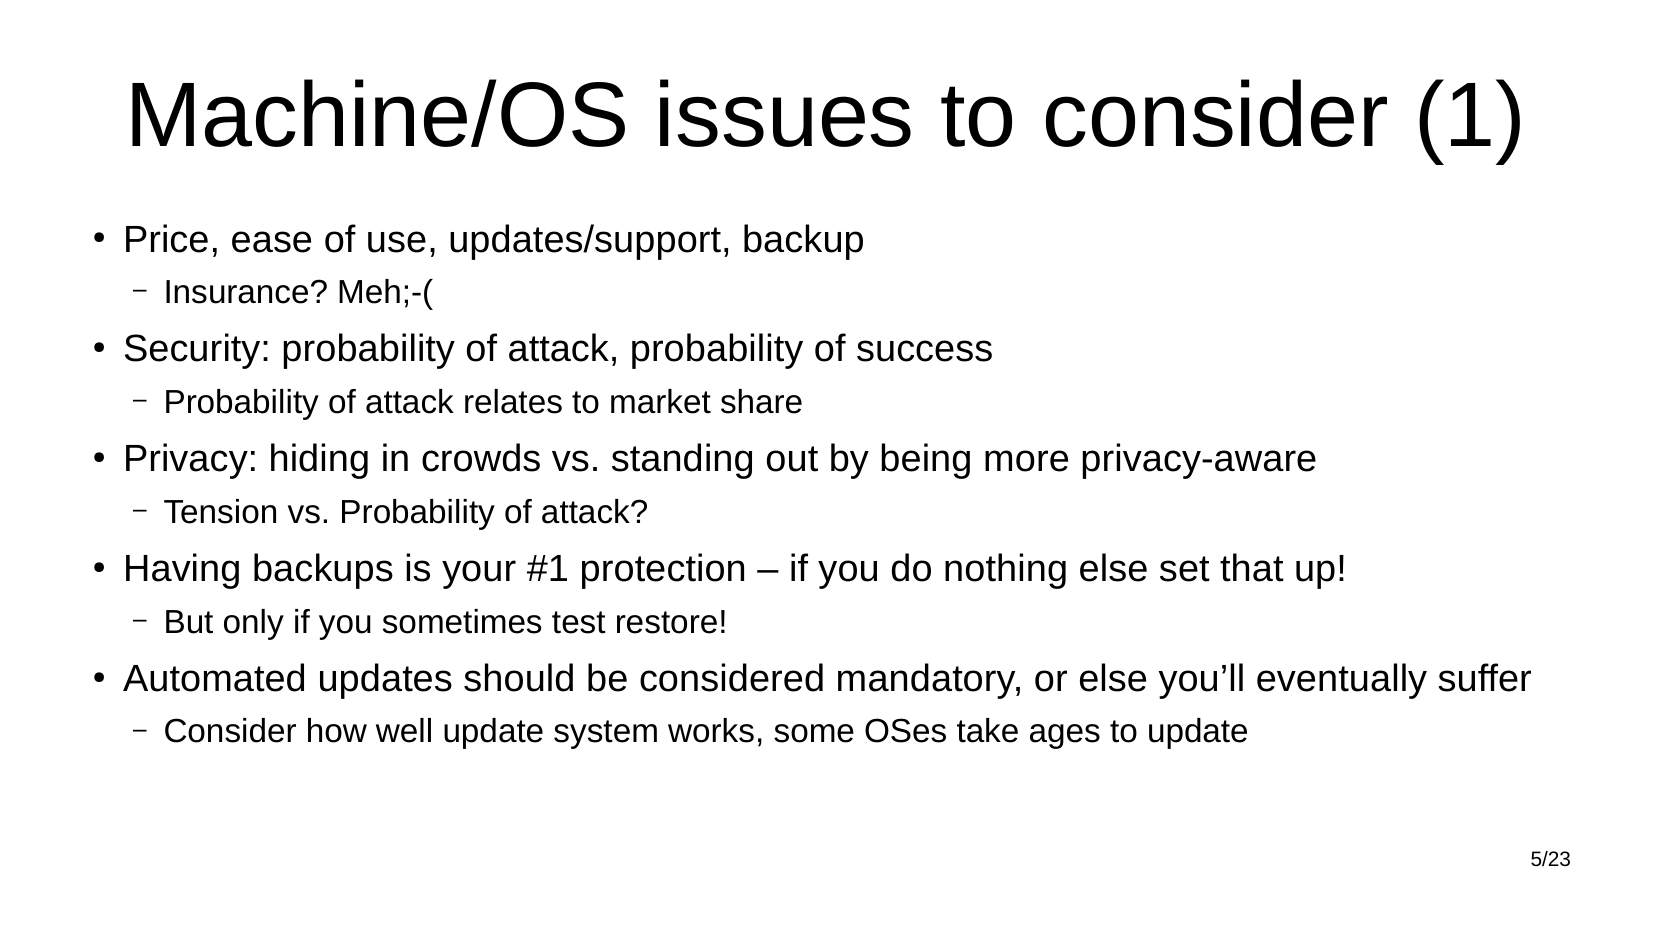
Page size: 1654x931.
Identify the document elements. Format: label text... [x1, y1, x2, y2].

title Machine/OS issues to consider (1) [82, 37, 1571, 193]
list Price, ease of use, updates/support, backup Insurance? Meh;-( Security: probability of attack, probability of success Probability of attack relates to market share Privacy: hiding in crowds vs. standing out by being more privacy-aware Tension vs. Probability of attack? Having backups is your #1 protection – if you do nothing else set that up! But only if you sometimes test restore! Automated updates should be considered mandatory, or else you’ll eventually suffer Consider how well update system works, some OSes take ages to update [82, 217, 1571, 758]
